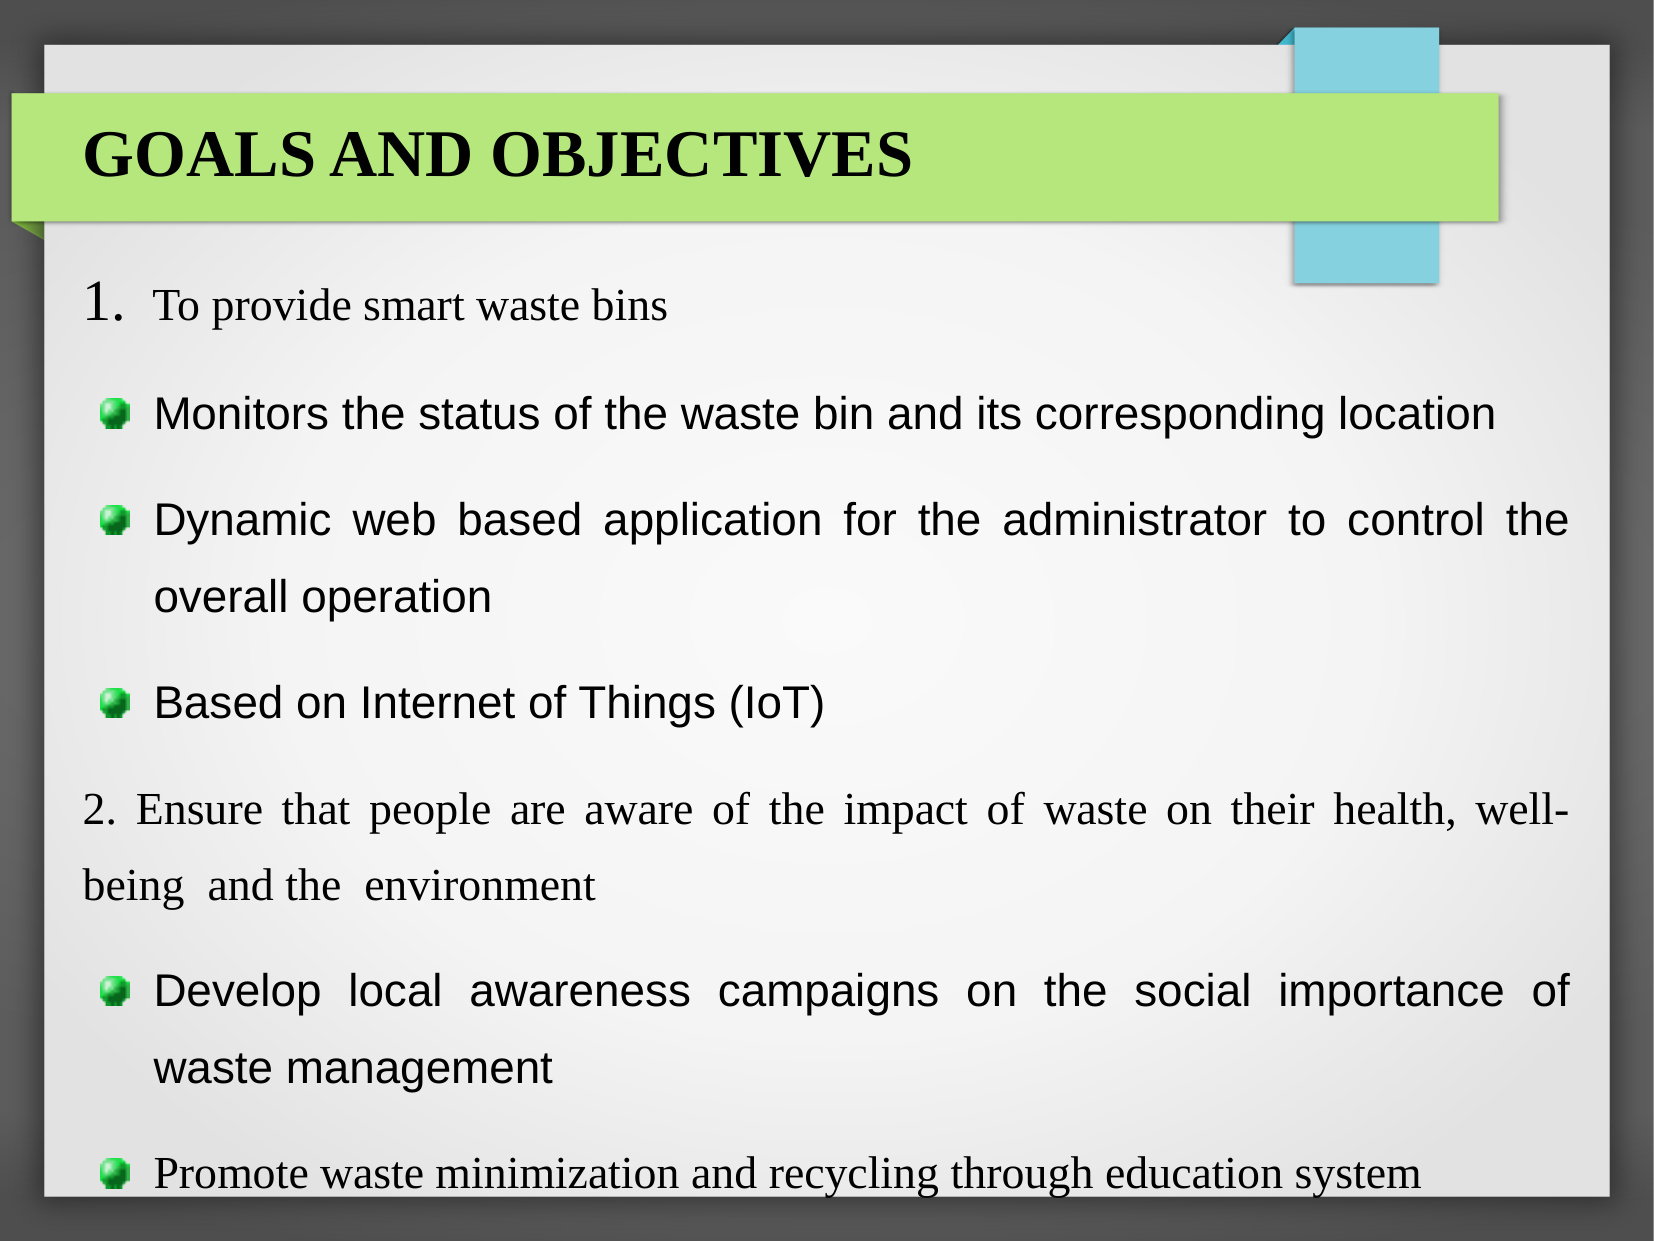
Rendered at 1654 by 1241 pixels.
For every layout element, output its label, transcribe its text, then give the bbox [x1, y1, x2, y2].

picture [0, 0, 1654, 1241]
list 1. To provide smart waste bins Monitors the status of the waste bin and its corresponding location Dynamic web based application for the administrator to control the overall operation Based on Internet of Things (IoT) 2. Ensure that people are aware of the impact of waste on their health, well-being and the environment Develop local awareness campaigns on the social importance of waste management Promote waste minimization and recycling through education system [82, 236, 1571, 1217]
title GOALS AND OBJECTIVES [82, 94, 1264, 213]
